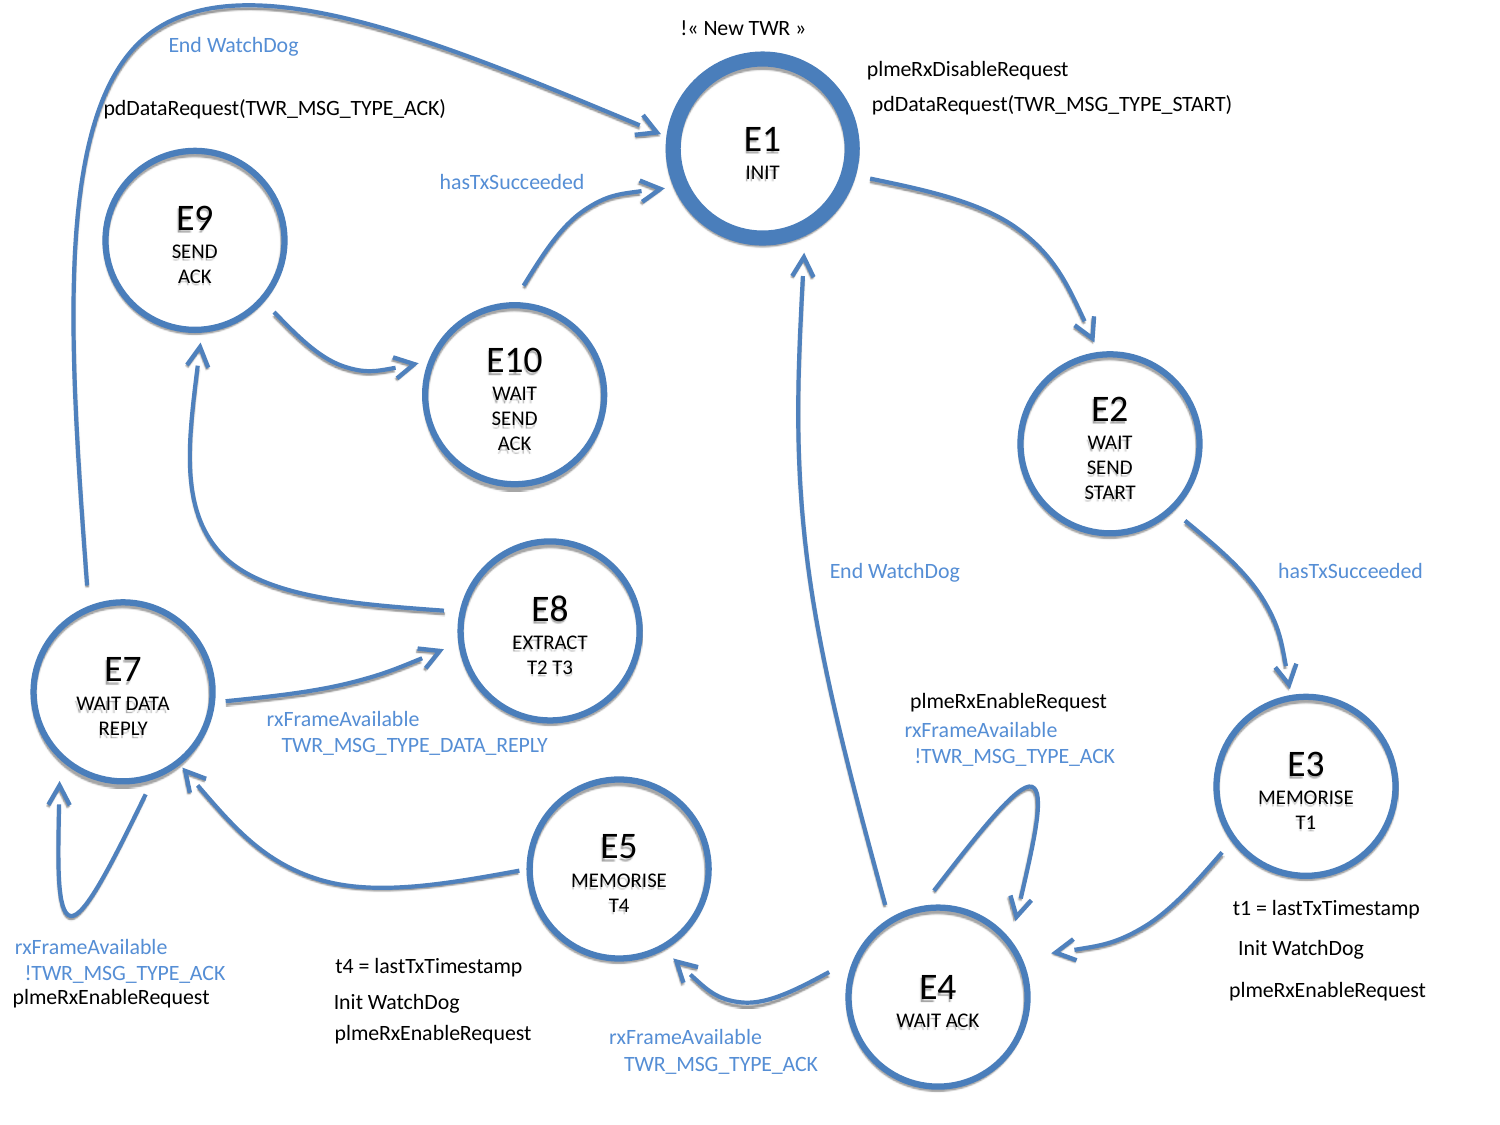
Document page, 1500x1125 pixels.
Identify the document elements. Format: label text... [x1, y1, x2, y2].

text_box rxFrameAvailable !TWR_MSG_TYPE_ACK [889, 708, 1170, 776]
text_box Init WatchDog [1223, 926, 1406, 968]
text_box End WatchDog [153, 23, 343, 65]
text_box t1 = lastTxTimestamp [1218, 885, 1489, 927]
text_box t4 = lastTxTimestamp [320, 944, 591, 986]
text_box plmeRxEnableRequest [0, 974, 272, 1016]
text_box E7 WAIT DATA REPLY [33, 602, 213, 782]
text_box Init WatchDog [318, 980, 502, 1022]
text_box pdDataRequest(TWR_MSG_TYPE_ACK) [88, 86, 555, 128]
text_box E9 SEND ACK [105, 150, 285, 330]
text_box hasTxSucceeded [1263, 549, 1477, 591]
text_box E4 WAIT ACK [848, 907, 1028, 1087]
text_box plmeRxEnableRequest [1214, 968, 1489, 1010]
text_box rxFrameAvailable TWR_MSG_TYPE_ACK [594, 1015, 874, 1083]
text_box E3 MEMORISE T1 [1216, 696, 1396, 876]
text_box !« New TWR » [660, 6, 851, 48]
text_box plmeRxDisableRequest [852, 47, 1133, 88]
text_box E2 WAIT SEND START [1020, 354, 1200, 534]
text_box E5 MEMORISET4 [529, 779, 709, 959]
text_box plmeRxEnableRequest [895, 679, 1170, 721]
text_box rxFrameAvailable !TWR_MSG_TYPE_ACK [0, 925, 280, 993]
text_box hasTxSucceeded [424, 159, 638, 201]
text_box rxFrameAvailable TWR_MSG_TYPE_DATA_REPLY [251, 696, 532, 764]
text_box E10 WAIT SEND ACK [425, 305, 605, 485]
text_box End WatchDog [814, 549, 1004, 591]
text_box E8 EXTRACT T2 T3 [460, 541, 640, 721]
text_box E1 INIT [673, 58, 853, 239]
text_box plmeRxEnableRequest [319, 1010, 594, 1052]
text_box pdDataRequest(TWR_MSG_TYPE_START) [857, 82, 1323, 124]
